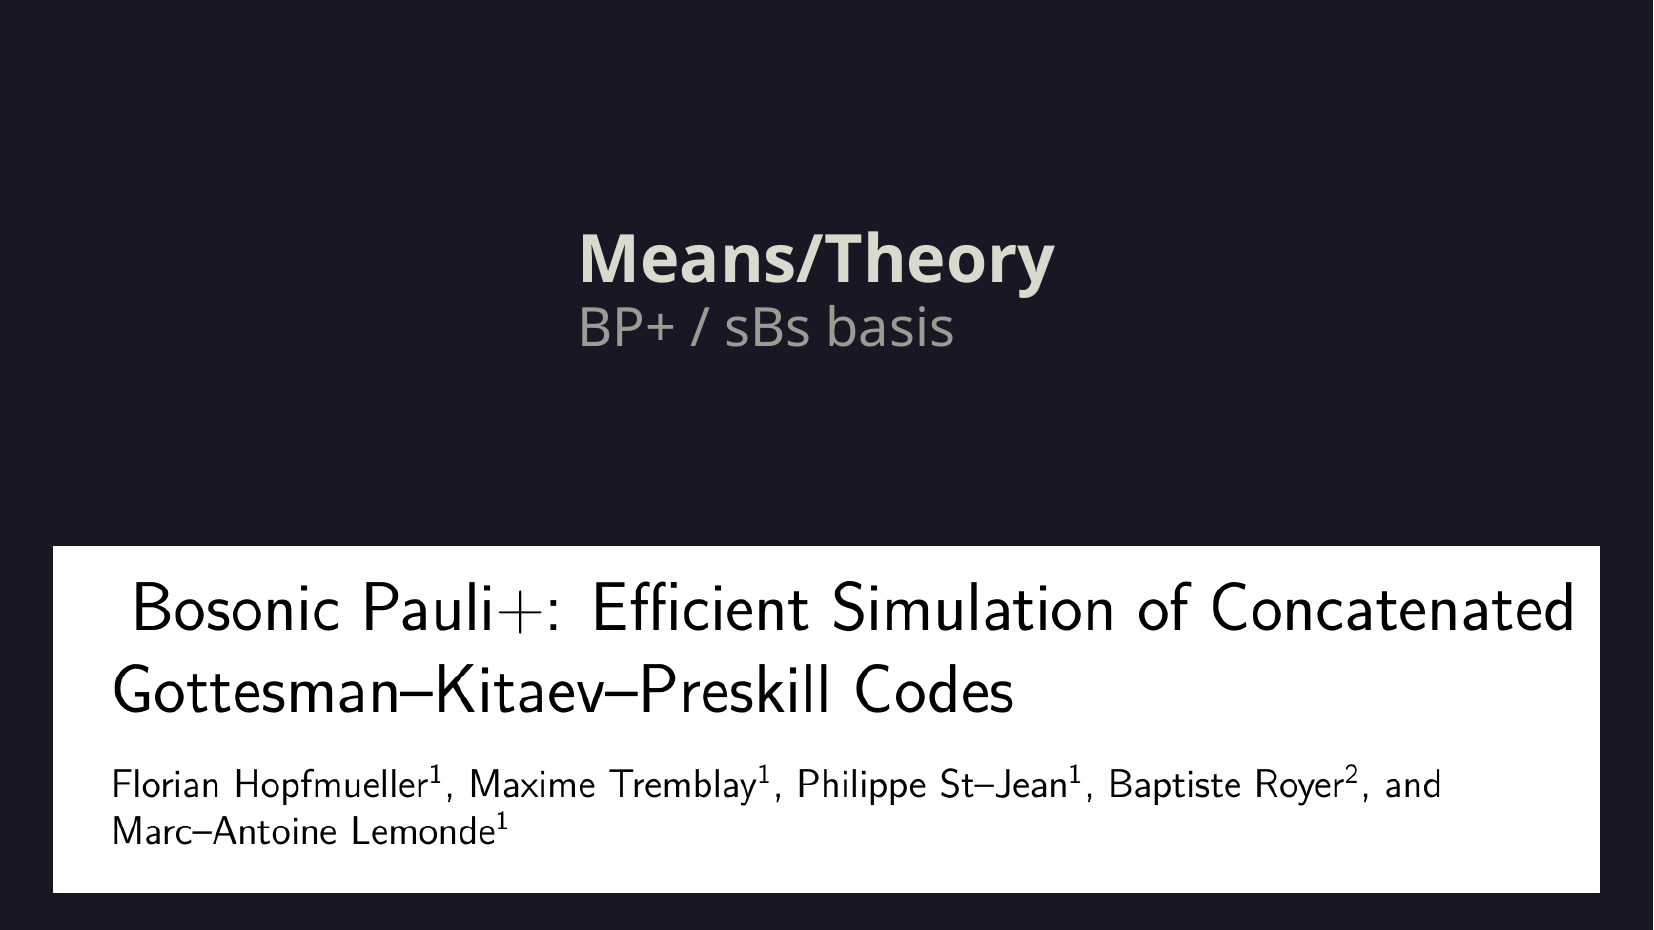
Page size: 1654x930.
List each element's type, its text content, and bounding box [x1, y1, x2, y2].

text_box BP+ / sBs basis [577, 288, 956, 363]
picture [53, 546, 1600, 893]
text_box Means/Theory [562, 204, 1091, 309]
